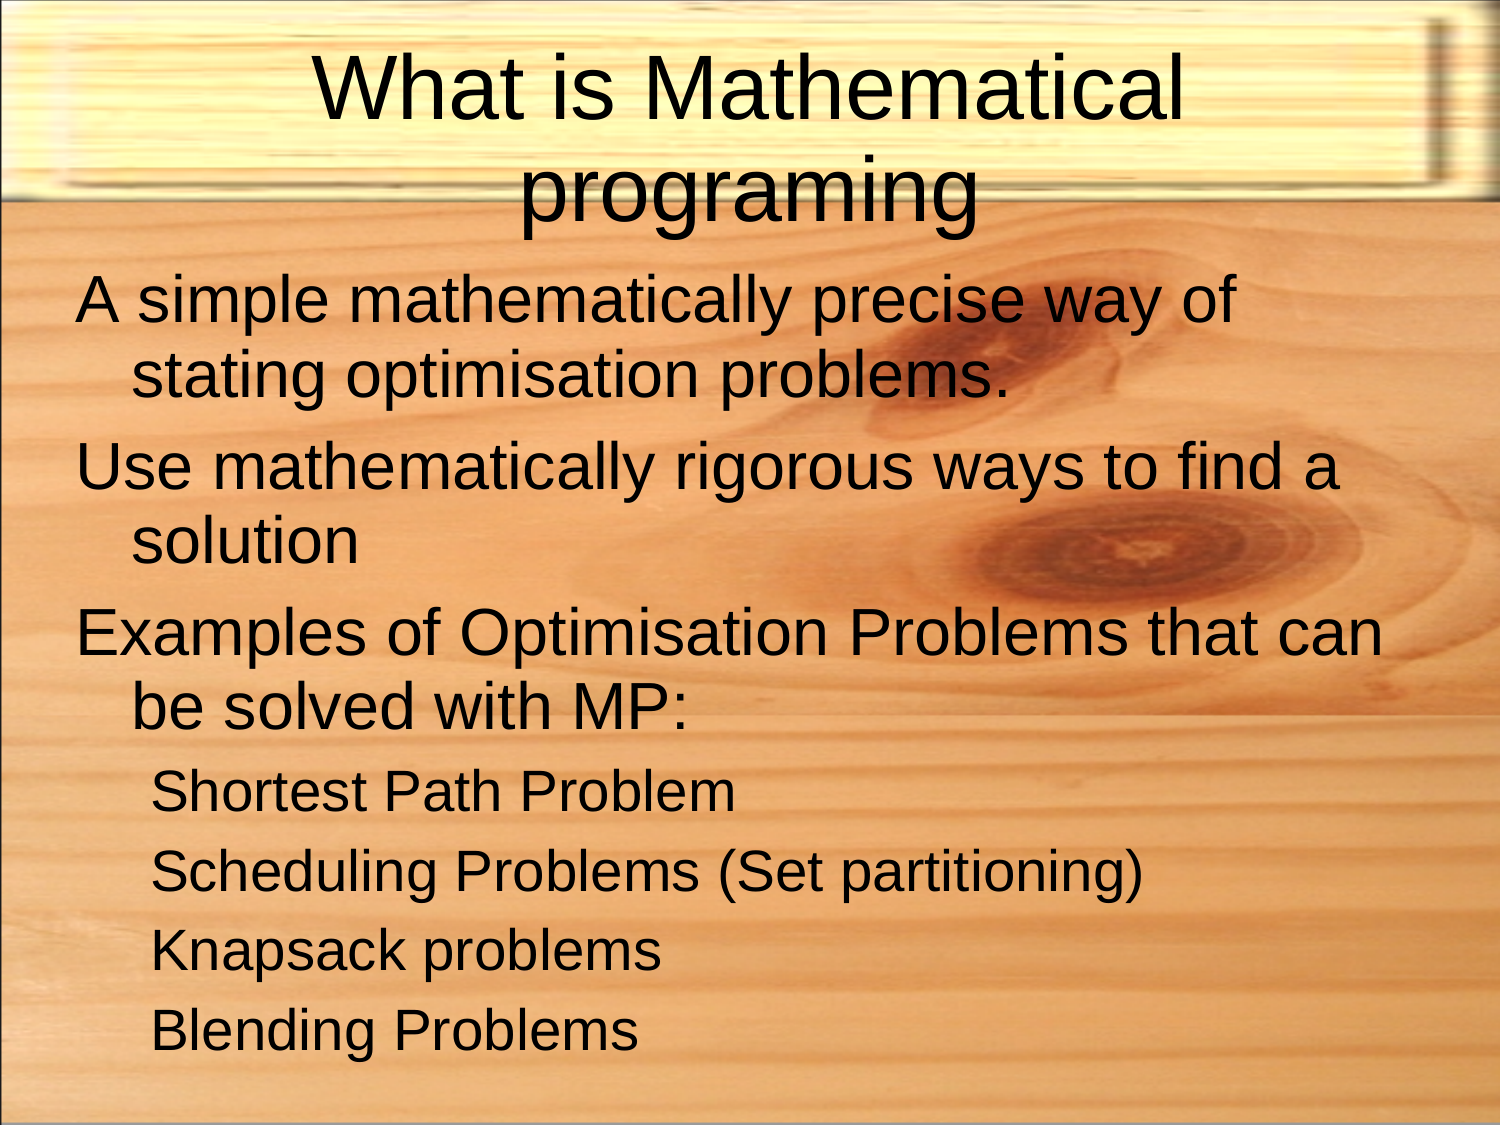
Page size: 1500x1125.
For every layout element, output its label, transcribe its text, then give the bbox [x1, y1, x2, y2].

title What is Mathematical programing [75, 36, 1426, 242]
list A simple mathematically precise way of stating optimisation problems. Use mathematically rigorous ways to find a solution Examples of Optimisation Problems that can be solved with MP: Shortest Path Problem Scheduling Problems (Set partitioning) Knapsack problems Blending Problems [75, 262, 1426, 1063]
picture [0, 0, 1500, 1125]
